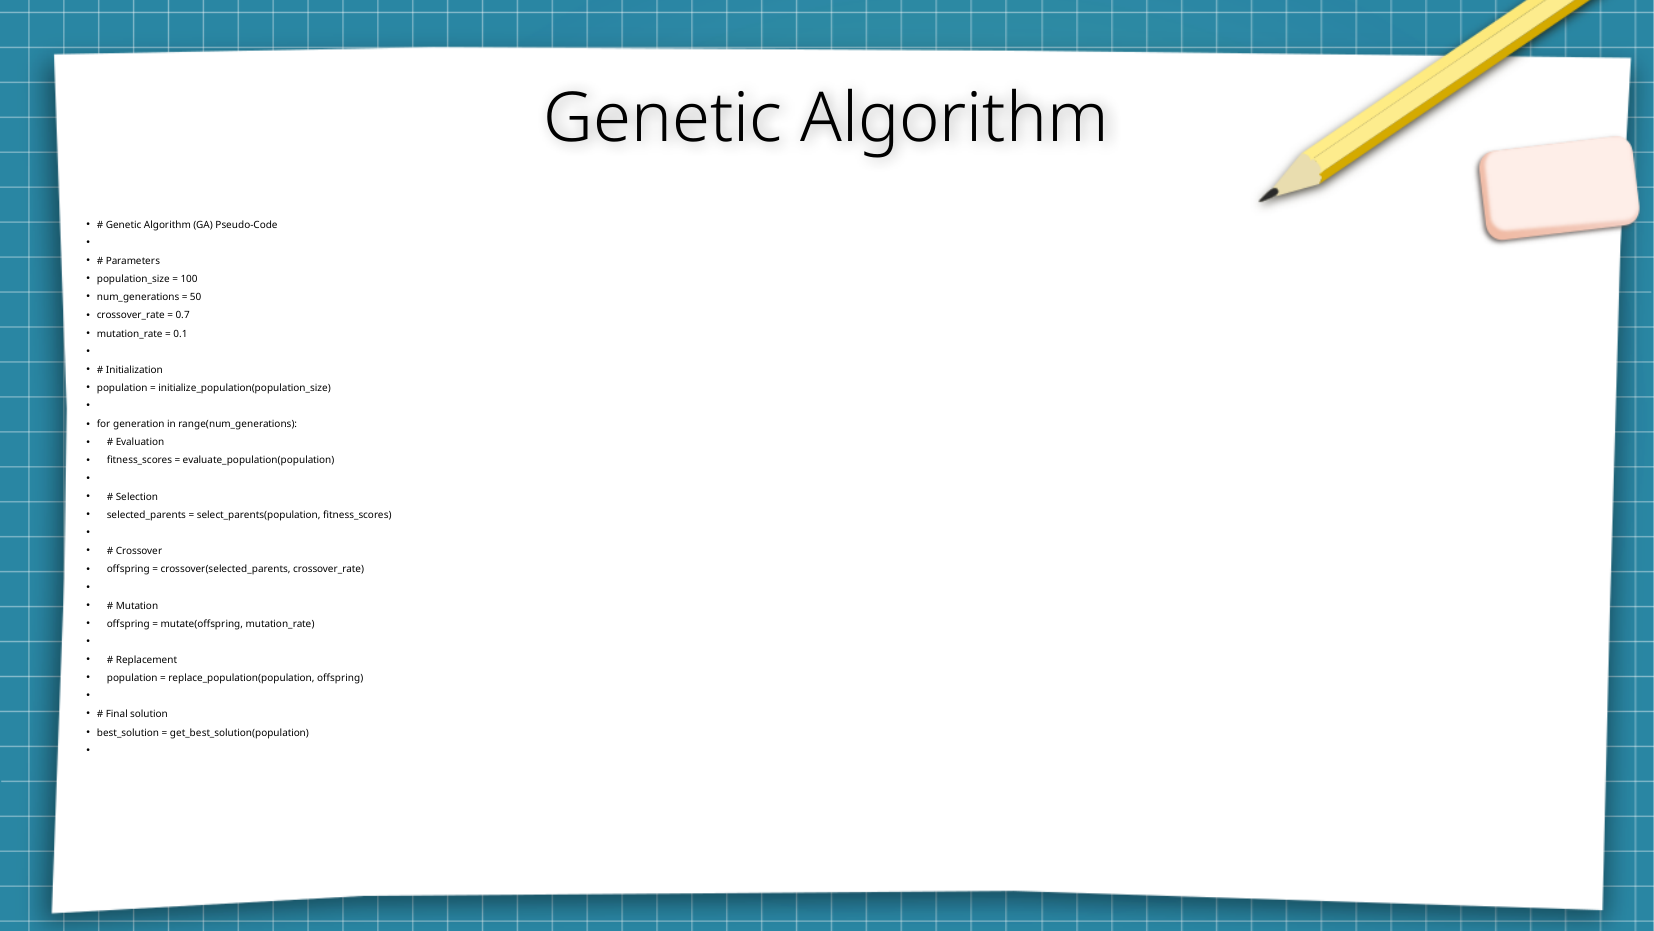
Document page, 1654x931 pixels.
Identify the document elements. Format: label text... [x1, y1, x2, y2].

title Genetic Algorithm [82, 37, 1571, 193]
list # Genetic Algorithm (GA) Pseudo-Code # Parameters population_size = 100 num_generations = 50 crossover_rate = 0.7 mutation_rate = 0.1 # Initialization population = initialize_population(population_size) for generation in range(num_generations): # Evaluation fitness_scores = evaluate_population(population) # Selection selected_parents = select_parents(population, fitness_scores) # Crossover offspring = crossover(selected_parents, crossover_rate) # Mutation offspring = mutate(offspring, mutation_rate) # Replacement population = replace_population(population, offspring) # Final solution best_solution = get_best_solution(population) [82, 217, 1571, 758]
picture [0, 0, 1654, 931]
